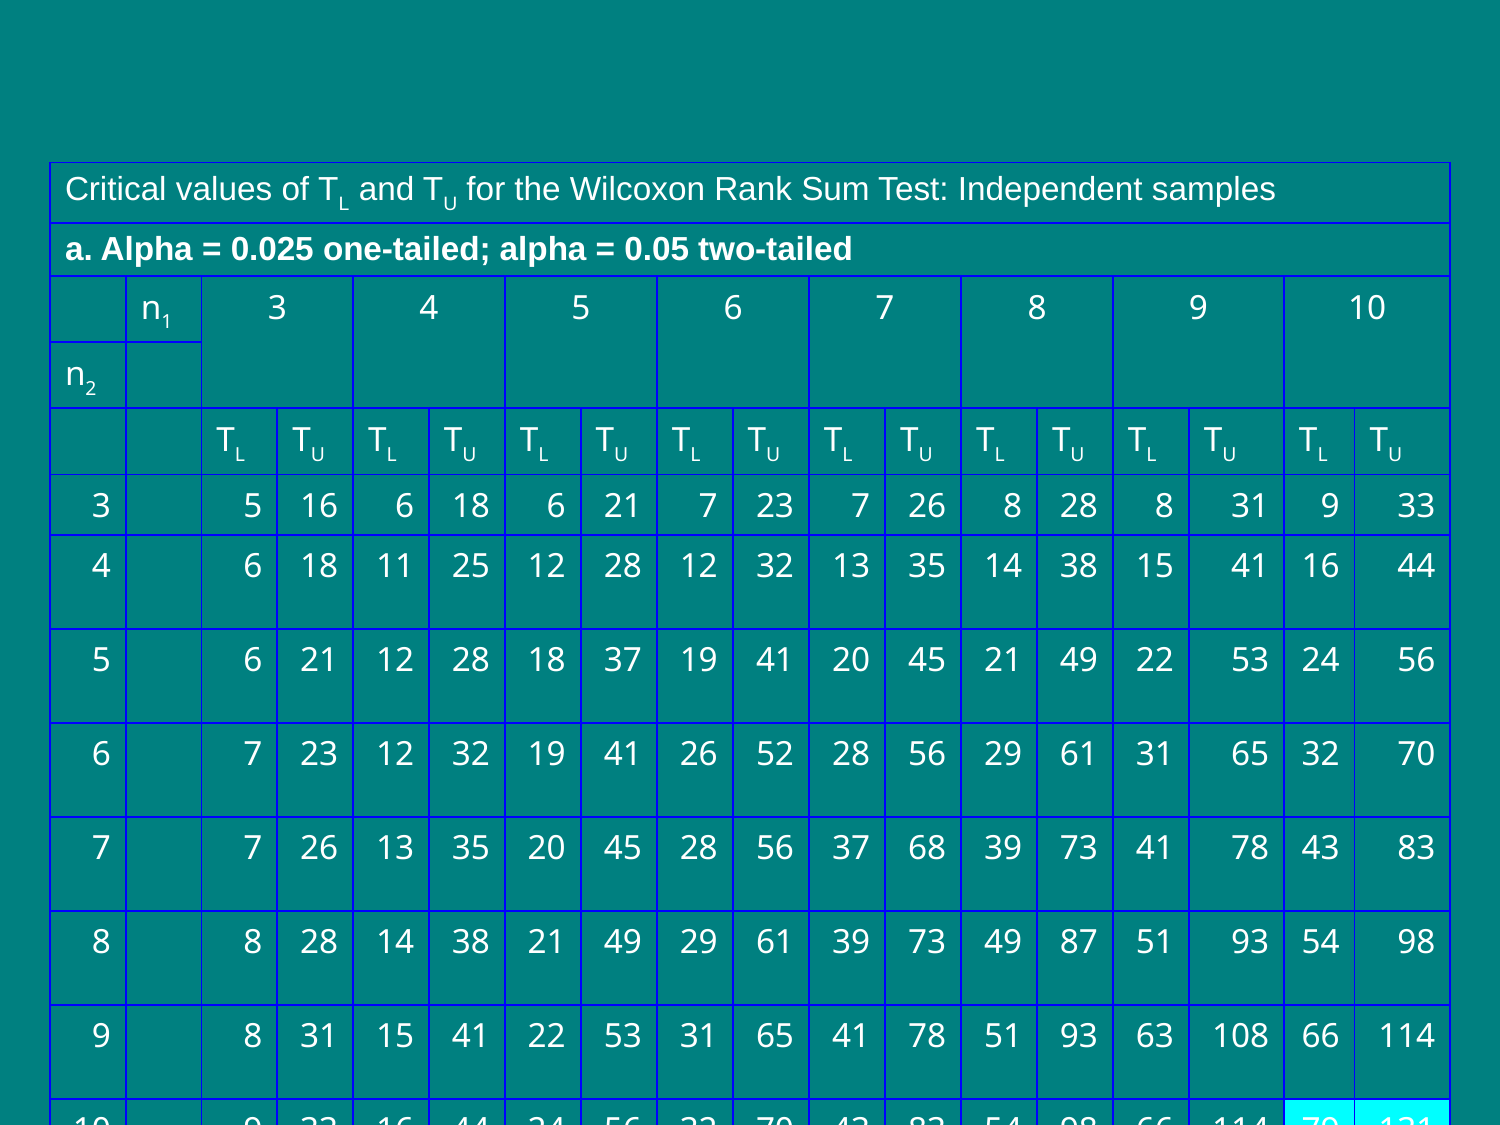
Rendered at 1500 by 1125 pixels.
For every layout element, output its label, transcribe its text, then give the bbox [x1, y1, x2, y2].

table_cell 23 [278, 724, 352, 816]
table_cell 79 [1325, 1119, 1334, 1125]
table_cell 8 [51, 912, 125, 1004]
table_cell 51 [1114, 912, 1188, 1004]
table_cell TU [1355, 409, 1449, 474]
table_cell 11 [354, 536, 428, 628]
table_cell 22 [1114, 630, 1188, 722]
table_cell 13 [354, 818, 428, 910]
table_cell [51, 409, 125, 474]
table_cell 68 [886, 818, 960, 910]
table_cell 73 [886, 912, 960, 1004]
table_cell [51, 277, 125, 341]
table_cell 6 [202, 630, 276, 722]
table_cell 83 [1355, 818, 1449, 910]
table_cell 12 [354, 630, 428, 722]
table_cell TL [658, 409, 732, 474]
table_cell 8 [962, 277, 1112, 407]
table_cell 93 [1190, 912, 1283, 1004]
table_cell 79 [1285, 1100, 1354, 1125]
table_cell 61 [734, 912, 808, 1004]
table_cell 70 [779, 1119, 788, 1125]
table_cell [127, 475, 201, 534]
table_cell 20 [506, 818, 580, 910]
table_cell TU [278, 409, 352, 474]
table_cell 65 [1190, 724, 1283, 816]
table_cell 5 [51, 630, 125, 722]
table_cell 16 [354, 1100, 428, 1125]
table_cell 83 [886, 1100, 960, 1125]
table_cell 9 [202, 1100, 276, 1125]
table_cell 12 [506, 536, 580, 628]
table_cell n2 [51, 343, 125, 407]
table_cell 18 [430, 475, 504, 534]
table_cell 98 [1064, 1119, 1073, 1125]
table_cell 18 [506, 630, 580, 722]
table_cell TL [962, 409, 1036, 474]
table_cell 7 [658, 475, 732, 534]
table_cell 31 [278, 1006, 352, 1098]
table_cell 37 [810, 818, 884, 910]
table_cell 56 [1355, 630, 1449, 722]
table_cell 7 [810, 475, 884, 534]
table_cell 5 [202, 475, 276, 534]
table_cell 51 [962, 1006, 1036, 1098]
table_cell 22 [506, 1006, 580, 1098]
table_cell 98 [1038, 1100, 1112, 1125]
table_cell 18 [278, 536, 352, 628]
table_cell 41 [1190, 536, 1283, 628]
table_cell 21 [506, 912, 580, 1004]
table_cell [127, 1006, 201, 1098]
table_cell 14 [354, 912, 428, 1004]
table_cell 32 [1285, 724, 1354, 816]
table_cell 9 [51, 1006, 125, 1098]
table_cell 98 [1083, 1119, 1092, 1125]
table_cell 70 [1355, 724, 1449, 816]
table_cell 49 [962, 912, 1036, 1004]
table_cell 56 [886, 724, 960, 816]
table_cell 6 [202, 536, 276, 628]
table_cell 38 [1038, 536, 1112, 628]
table_cell 3 [51, 475, 125, 534]
table_cell 41 [582, 724, 656, 816]
table_cell 16 [278, 475, 352, 534]
table_header Critical values of TL and TU for the Wilcoxon Rank Sum Test: Independent samples [51, 163, 1449, 222]
table_cell 45 [582, 818, 656, 910]
table_cell a. Alpha = 0.025 one-tailed; alpha = 0.05 two-tailed [51, 224, 1449, 275]
table_cell 21 [278, 630, 352, 722]
table_cell 49 [582, 912, 656, 1004]
table_cell 26 [278, 818, 352, 910]
table_cell [127, 343, 201, 407]
table_cell TU [886, 409, 960, 474]
table_cell 16 [1285, 536, 1354, 628]
table_cell 29 [962, 724, 1036, 816]
table_cell 7 [810, 277, 960, 407]
table_cell 28 [1038, 475, 1112, 534]
table_cell 32 [734, 536, 808, 628]
table_cell 14 [962, 536, 1036, 628]
table_cell 26 [658, 724, 732, 816]
table_cell 41 [810, 1006, 884, 1098]
table_cell 4 [354, 277, 504, 407]
table_cell n1 [127, 277, 201, 341]
table_cell TU [582, 409, 656, 474]
table_cell 54 [1285, 912, 1354, 1004]
table_cell 4 [51, 536, 125, 628]
table_cell 9 [1114, 277, 1283, 407]
table_cell 28 [430, 630, 504, 722]
table_cell 21 [582, 475, 656, 534]
table_cell 8 [202, 912, 276, 1004]
table_cell 41 [1114, 818, 1188, 910]
table_cell 56 [734, 818, 808, 910]
table_cell 53 [1190, 630, 1283, 722]
table_cell 108 [1190, 1006, 1283, 1098]
table_cell 78 [1190, 818, 1283, 910]
table_cell 83 [913, 1119, 922, 1125]
table_cell 70 [734, 1100, 808, 1125]
table_cell TL [506, 409, 580, 474]
table_cell 56 [582, 1100, 656, 1125]
table_cell 114 [1190, 1100, 1283, 1125]
table_cell [127, 1100, 201, 1125]
table_cell 65 [734, 1006, 808, 1098]
table_cell 8 [202, 1006, 276, 1098]
table_cell TL [810, 409, 884, 474]
table_cell 9 [1285, 475, 1354, 534]
table_cell 114 [1355, 1006, 1449, 1098]
table_cell 13 [810, 536, 884, 628]
table_cell TL [354, 409, 428, 474]
table_cell [127, 630, 201, 722]
table_cell 63 [1114, 1006, 1188, 1098]
table_cell 78 [886, 1006, 960, 1098]
table_cell 32 [658, 1100, 732, 1125]
table_cell 6 [51, 724, 125, 816]
table_cell 43 [1285, 818, 1354, 910]
table_cell TL [202, 409, 276, 474]
table_cell 44 [1355, 536, 1449, 628]
table_cell 61 [1038, 724, 1112, 816]
table_cell 12 [658, 536, 732, 628]
table_cell TU [430, 409, 504, 474]
table_cell 44 [430, 1100, 504, 1125]
table_cell 19 [658, 630, 732, 722]
table_cell TU [734, 409, 808, 474]
table_cell 8 [1114, 475, 1188, 534]
table_cell 23 [734, 475, 808, 534]
table_cell 12 [354, 724, 428, 816]
table_cell 29 [658, 912, 732, 1004]
table_cell 15 [354, 1006, 428, 1098]
table_cell 7 [51, 818, 125, 910]
table_cell 9 [248, 1119, 257, 1125]
table_cell 26 [886, 475, 960, 534]
table_cell 39 [962, 818, 1036, 910]
table_cell 98 [1355, 912, 1449, 1004]
table_cell 54 [962, 1100, 1036, 1125]
table_cell 28 [810, 724, 884, 816]
table_cell [127, 724, 201, 816]
table_cell 24 [506, 1100, 580, 1125]
table_cell 31 [1190, 475, 1283, 534]
table_cell 10 [51, 1100, 125, 1125]
table_cell 20 [810, 630, 884, 722]
table_cell TL [1285, 409, 1354, 474]
table_cell 87 [1038, 912, 1112, 1004]
table_cell 41 [734, 630, 808, 722]
table_cell [127, 536, 201, 628]
table_cell 93 [1038, 1006, 1112, 1098]
table_cell 6 [506, 475, 580, 534]
table_cell 25 [430, 536, 504, 628]
table_cell 35 [886, 536, 960, 628]
table_cell 28 [582, 536, 656, 628]
table_cell 19 [506, 724, 580, 816]
table_cell 6 [354, 475, 428, 534]
table_cell 53 [582, 1006, 656, 1098]
table_cell TU [1038, 409, 1112, 474]
table_cell 66 [1285, 1006, 1354, 1098]
table_cell TU [1190, 409, 1283, 474]
table_cell 37 [582, 630, 656, 722]
table_cell 15 [1114, 536, 1188, 628]
table_cell 31 [658, 1006, 732, 1098]
table_cell 10 [1285, 277, 1449, 407]
table_cell 49 [1038, 630, 1112, 722]
table_cell 24 [1285, 630, 1354, 722]
table_cell 28 [658, 818, 732, 910]
table_cell [127, 818, 201, 910]
table_cell 33 [1355, 475, 1449, 534]
table_cell 5 [506, 277, 656, 407]
table_cell 73 [1038, 818, 1112, 910]
table_cell 41 [430, 1006, 504, 1098]
table_cell 35 [430, 818, 504, 910]
table_cell 32 [430, 724, 504, 816]
table_cell 52 [734, 724, 808, 816]
table_cell 6 [658, 277, 808, 407]
table_cell 43 [810, 1100, 884, 1125]
table_cell 45 [886, 630, 960, 722]
table_cell 38 [430, 912, 504, 1004]
table_cell [127, 912, 201, 1004]
table_cell TL [1114, 409, 1188, 474]
table_cell 131 [1355, 1100, 1449, 1125]
table_cell 21 [962, 630, 1036, 722]
table_cell 7 [202, 818, 276, 910]
table_cell 28 [278, 912, 352, 1004]
table_cell [127, 409, 201, 474]
table_cell 10 [96, 1119, 105, 1125]
table_cell 39 [810, 912, 884, 1004]
table_cell 3 [202, 277, 352, 407]
table_cell 33 [278, 1100, 352, 1125]
table_cell 66 [1114, 1100, 1188, 1125]
table_cell 31 [1114, 724, 1188, 816]
table_cell 8 [962, 475, 1036, 534]
table_cell 7 [202, 724, 276, 816]
